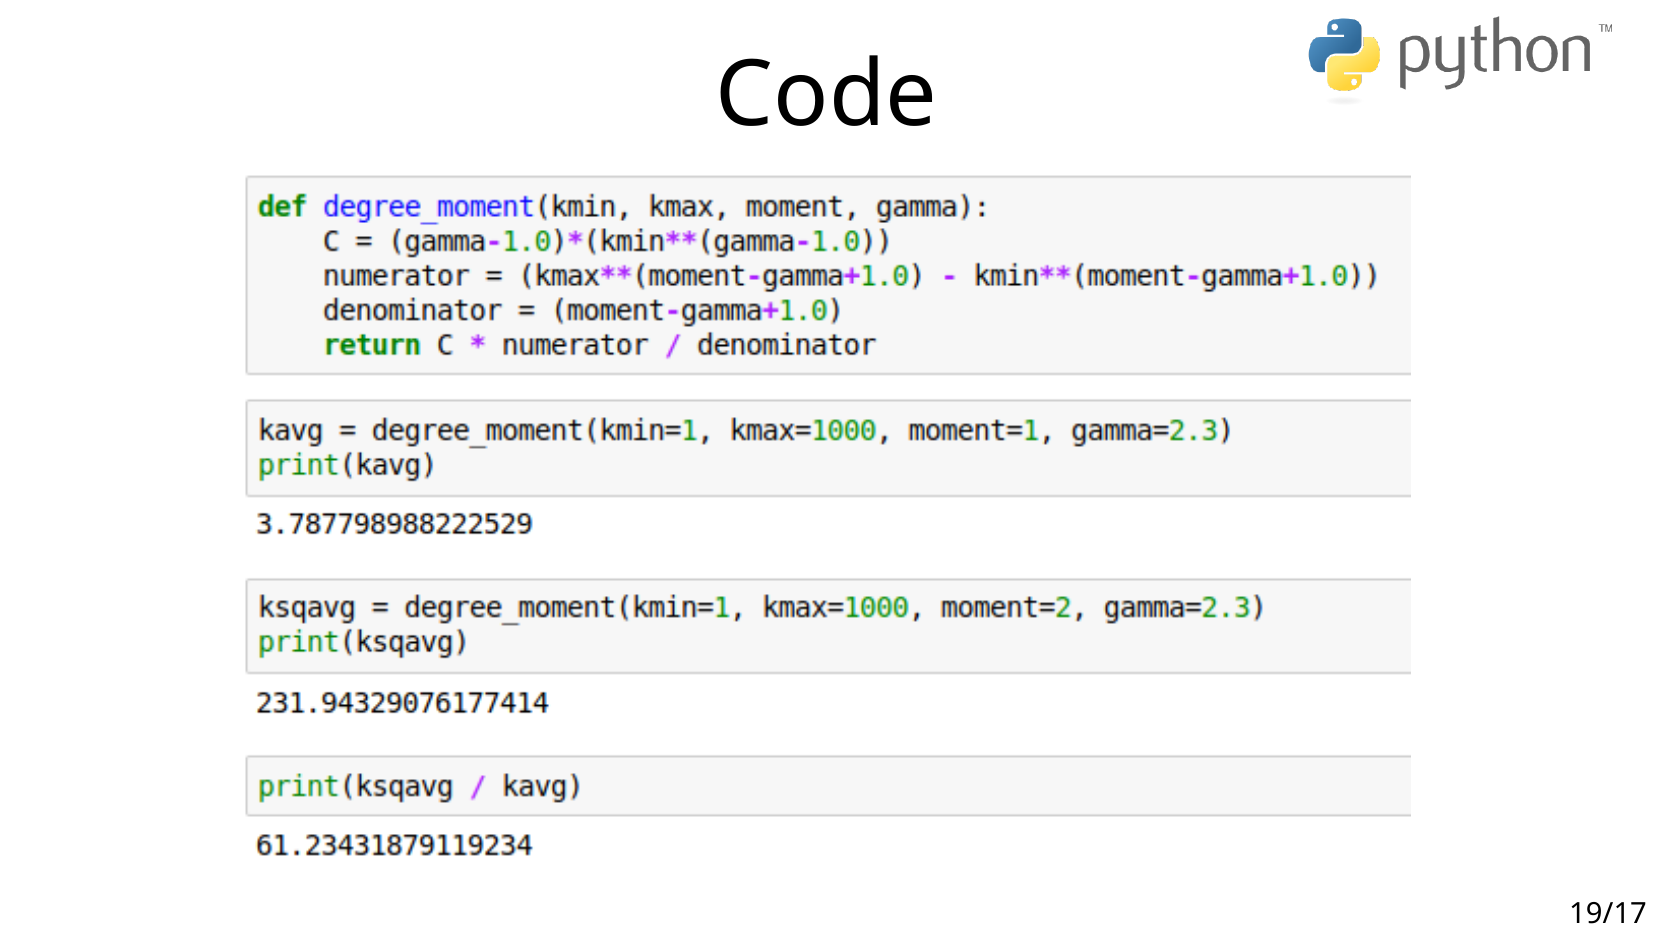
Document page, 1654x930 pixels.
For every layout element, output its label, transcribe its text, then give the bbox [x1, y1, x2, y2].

picture [242, 164, 1411, 882]
title Code [82, 25, 1571, 155]
picture [1305, 14, 1636, 113]
